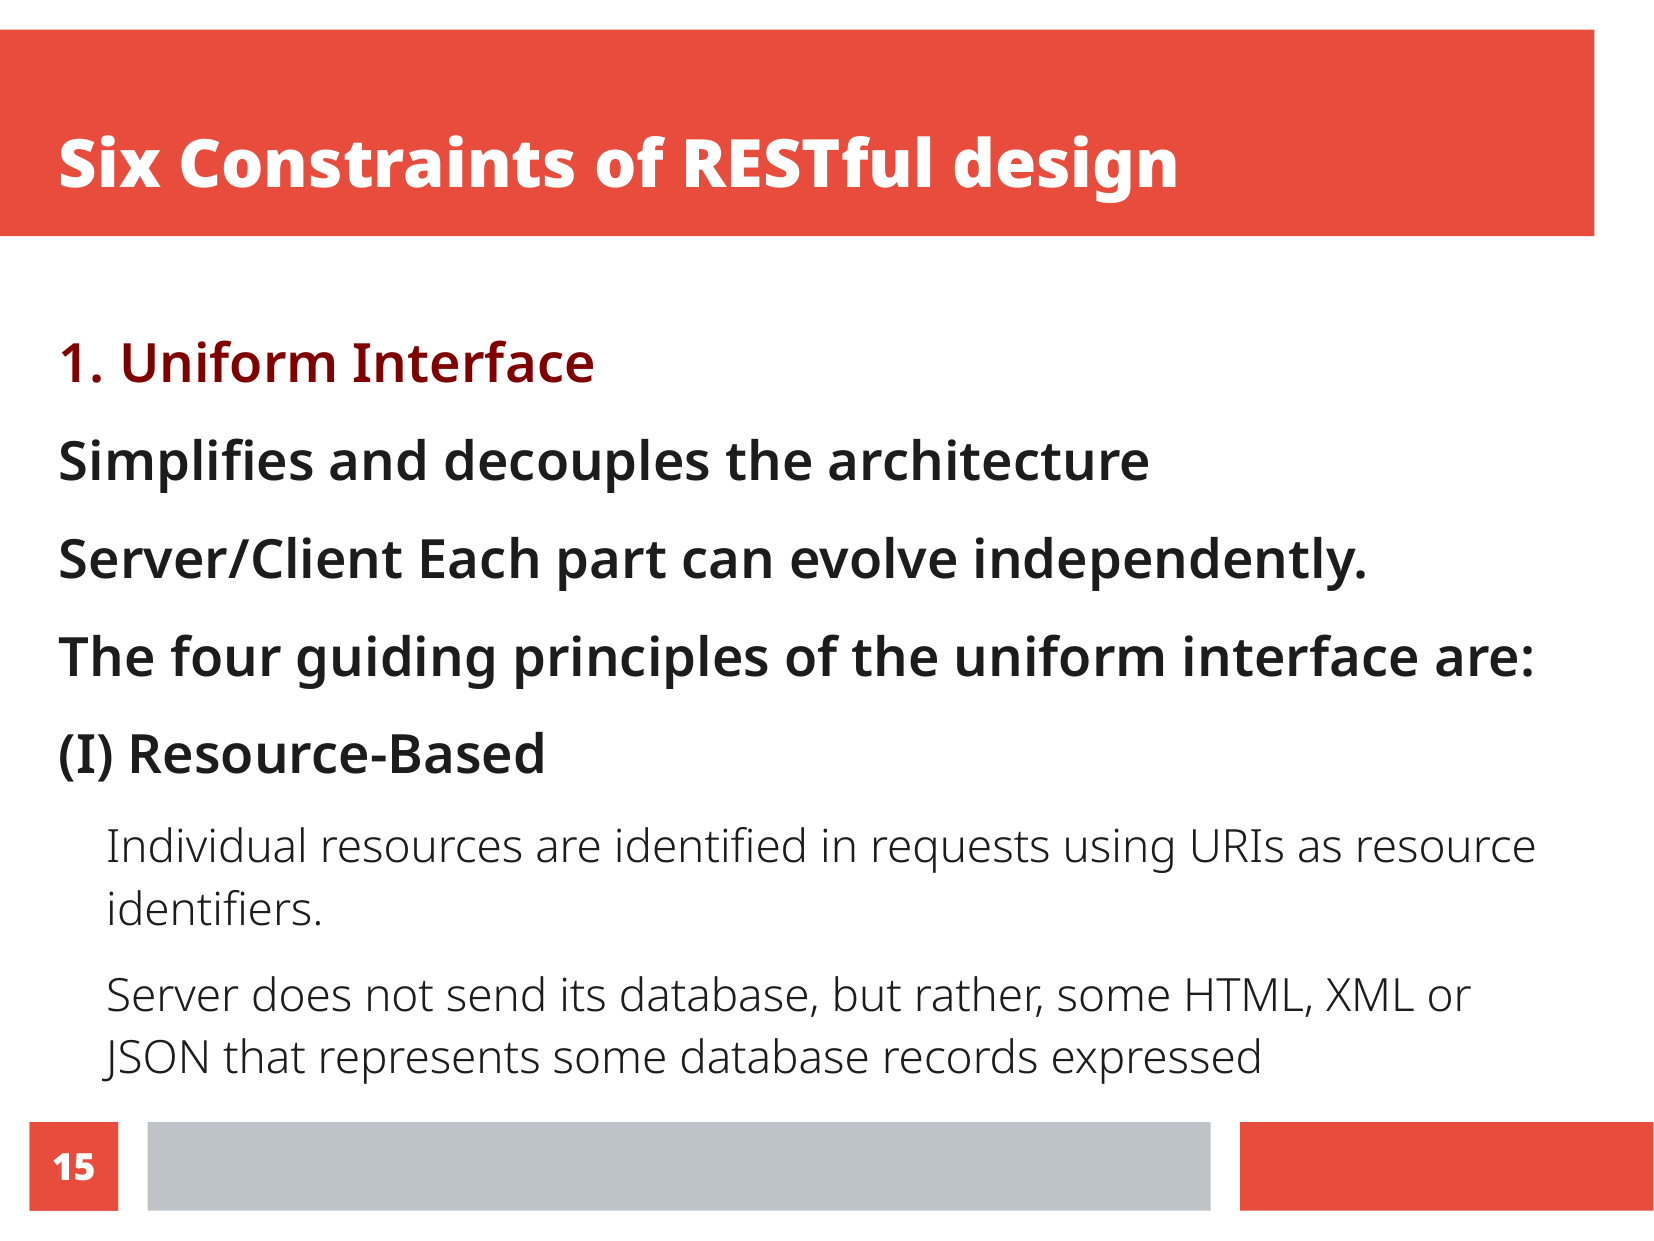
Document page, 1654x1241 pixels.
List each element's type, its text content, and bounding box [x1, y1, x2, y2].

title Six Constraints of RESTful design [59, 59, 1595, 207]
list 1. Uniform Interface Simplifies and decouples the architecture Server/Client Each part can evolve independently. The four guiding principles of the uniform interface are: (I) Resource-Based Individual resources are identified in requests using URIs as resource identifiers. Server does not send its database, but rather, some HTML, XML or JSON that represents some database records expressed [59, 324, 1565, 1093]
